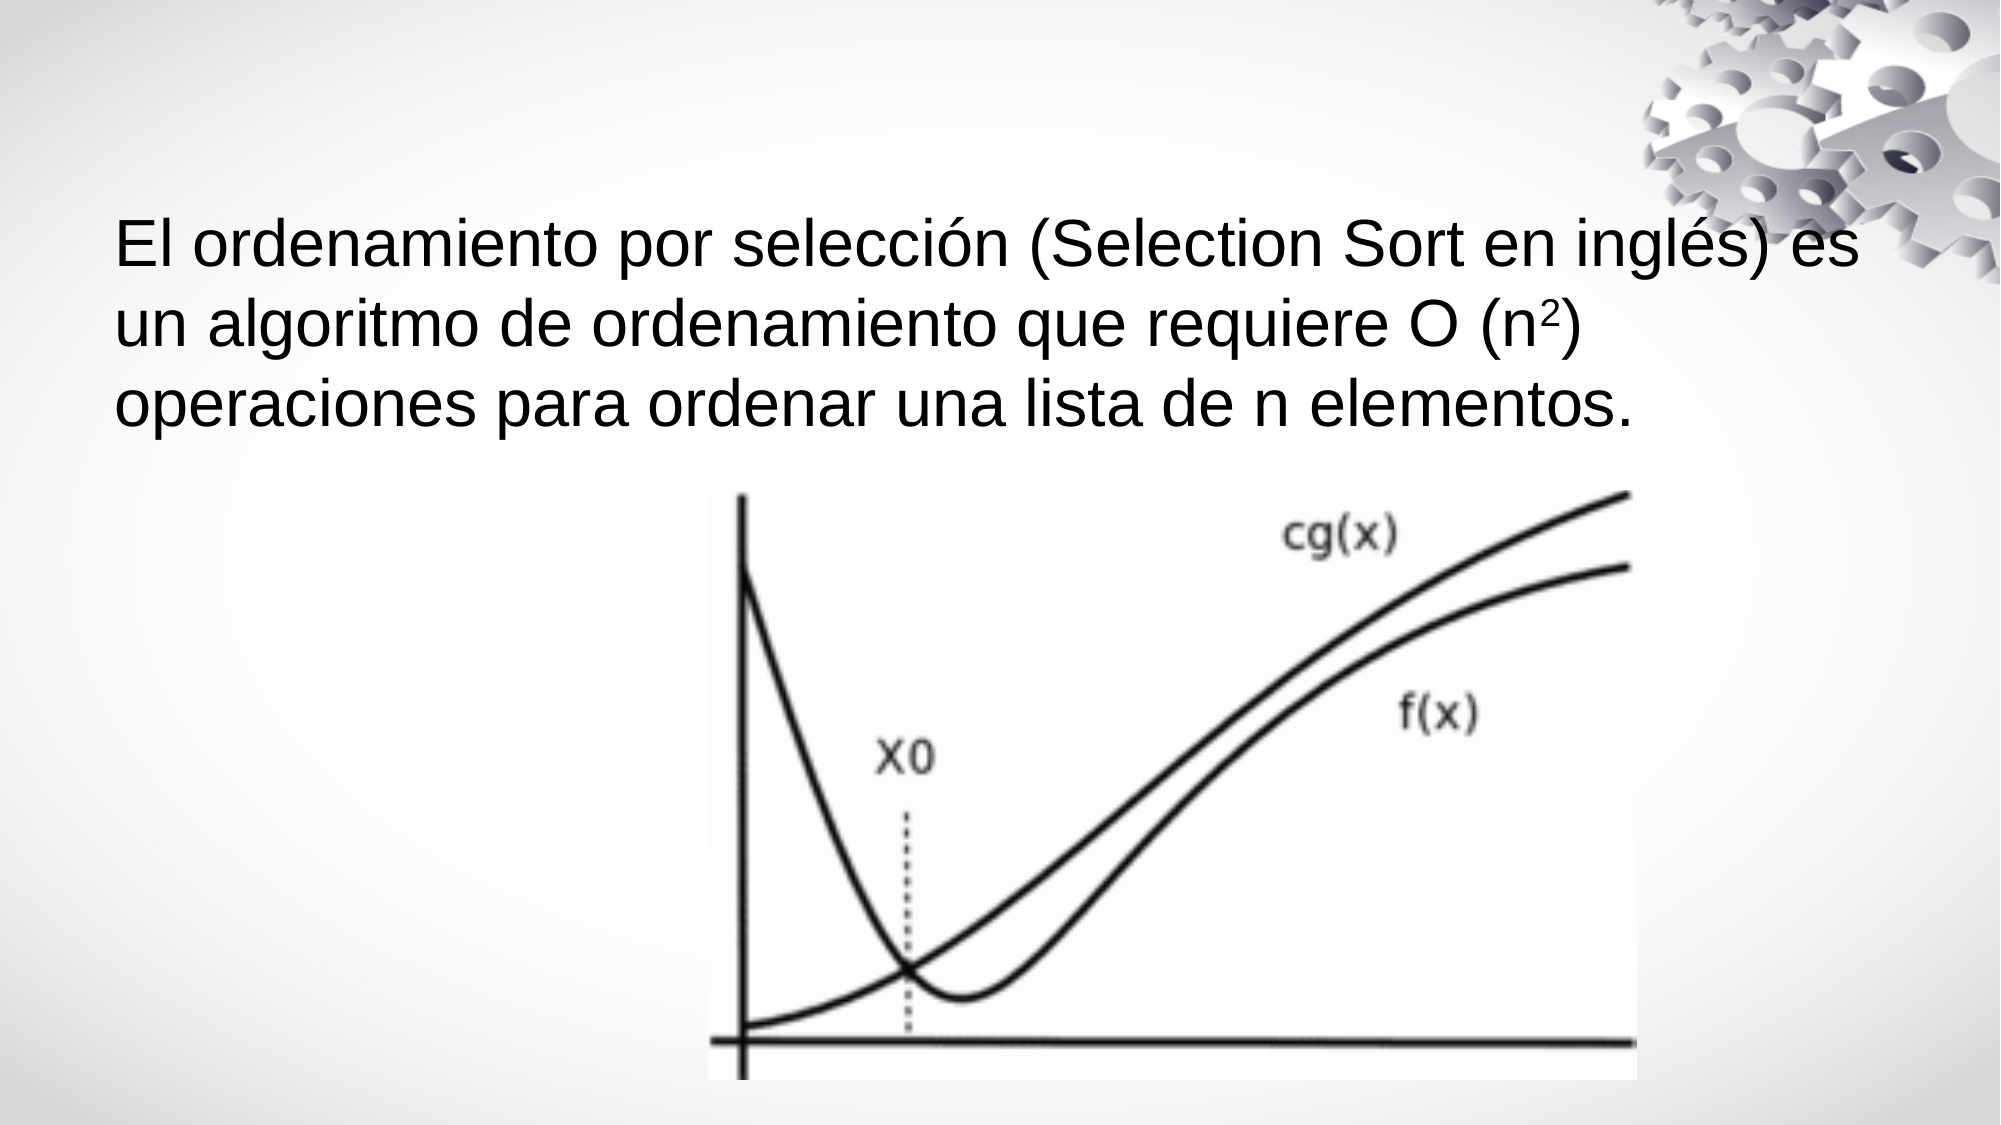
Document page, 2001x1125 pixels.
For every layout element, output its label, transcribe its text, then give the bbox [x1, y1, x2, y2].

list El ordenamiento por selección (Selection Sort en inglés) es un algoritmo de ordenamiento que requiere O (n2) operaciones para ordenar una lista de n elementos. [99, 192, 1900, 1006]
picture [0, 0, 2000, 1125]
